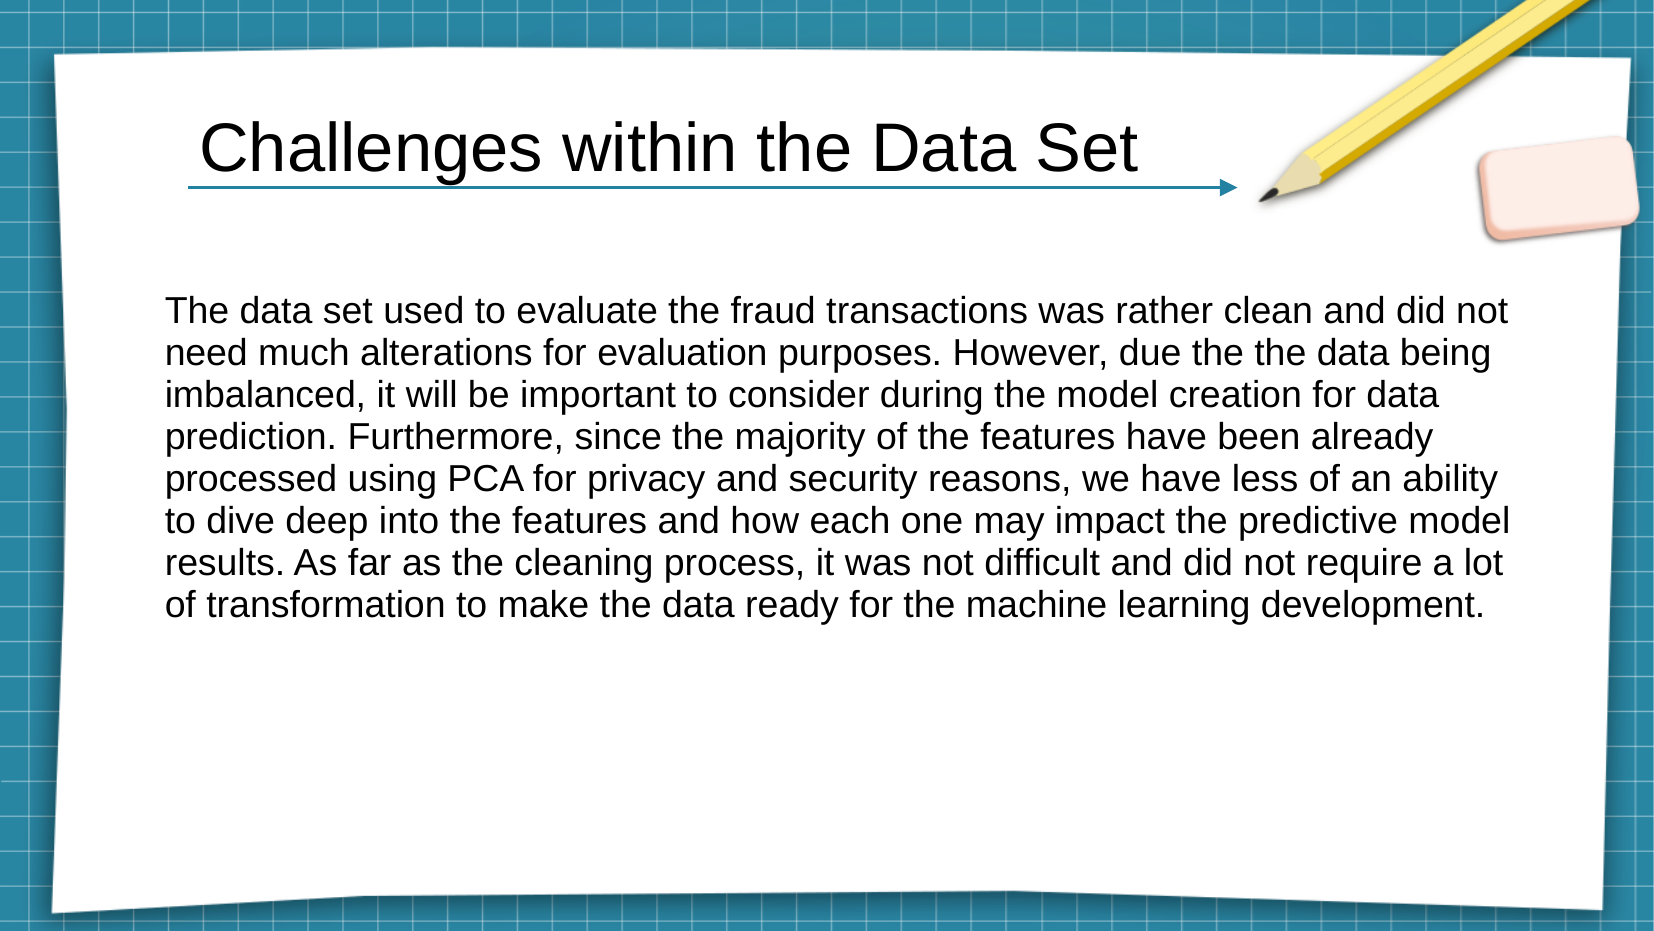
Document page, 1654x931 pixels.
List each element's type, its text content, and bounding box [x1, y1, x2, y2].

title Challenges within the Data Set [49, 69, 1538, 226]
picture [0, 0, 1654, 931]
text_box The data set used to evaluate the fraud transactions was rather clean and did not need much alterations for evaluation purposes. However, due the the data being imbalanced, it will be important to consider during the model creation for data prediction. Furthermore, since the majority of the features have been already processed using PCA for privacy and security reasons, we have less of an ability to dive deep into the features and how each one may impact the predictive model results. As far as the cleaning process, it was not difficult and did not require a lot of transformation to make the data ready for the machine learning development. [150, 282, 1538, 788]
